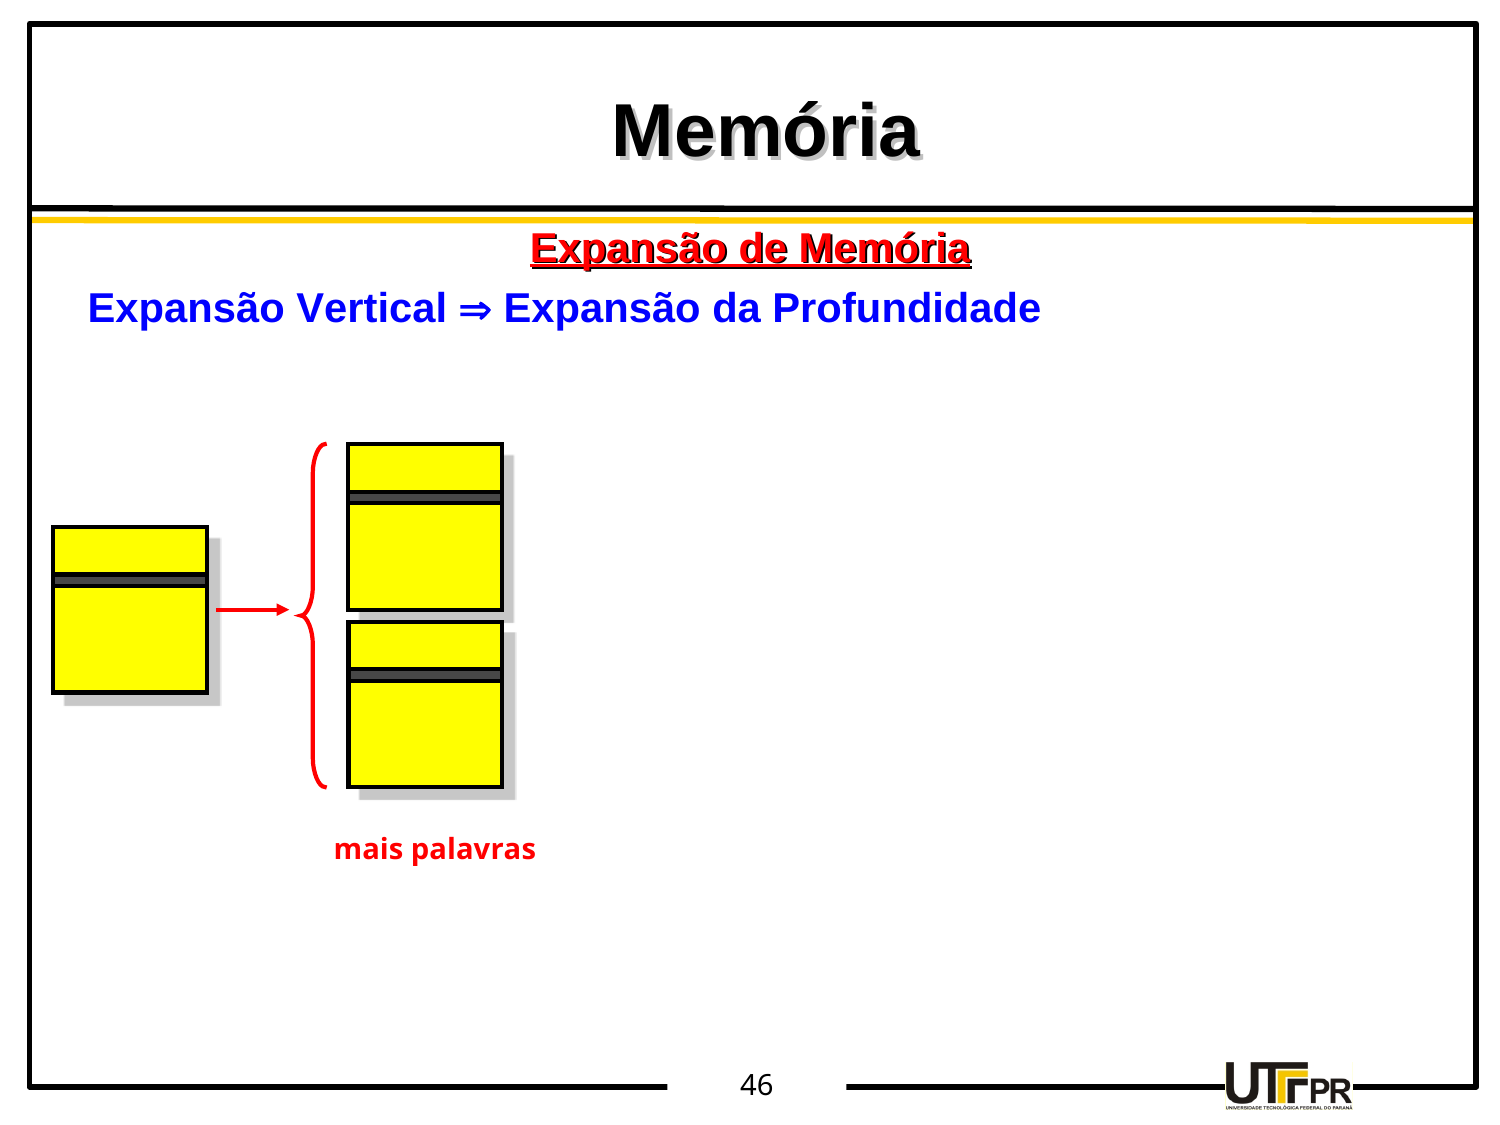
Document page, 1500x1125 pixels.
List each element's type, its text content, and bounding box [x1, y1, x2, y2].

text_box [348, 621, 503, 787]
list Expansão de Memória Expansão Vertical  Expansão da Profundidade [72, 218, 1428, 988]
picture [1225, 1062, 1353, 1110]
text_box [348, 444, 502, 610]
text_box Memória [29, 29, 1477, 207]
text_box [53, 527, 207, 693]
text_box mais palavras [318, 822, 552, 873]
